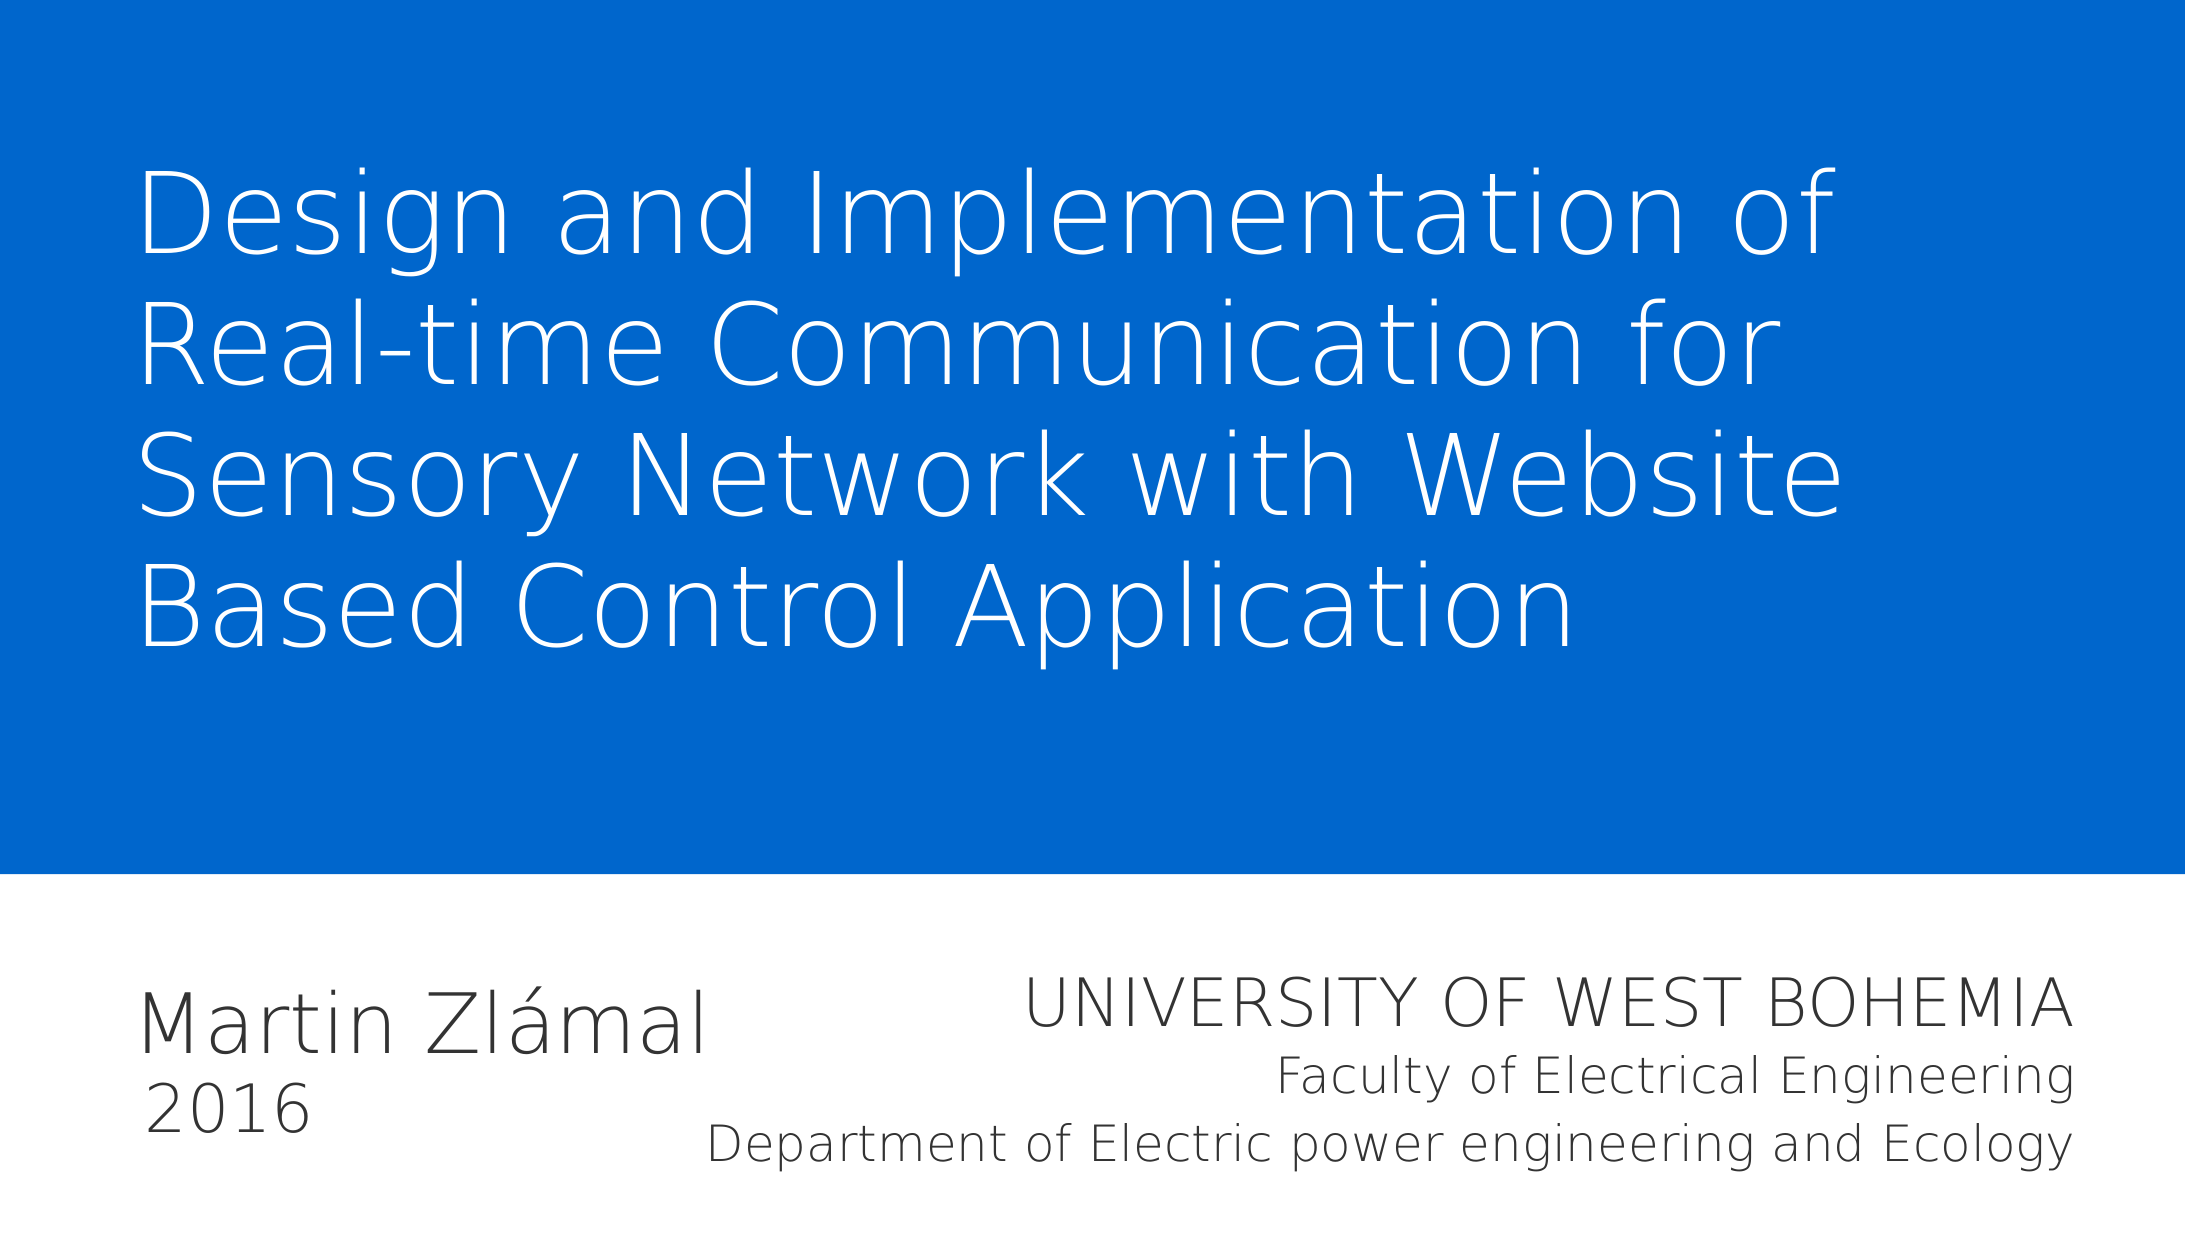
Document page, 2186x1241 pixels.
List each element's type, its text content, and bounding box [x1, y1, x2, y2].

text_box UNIVERSITY OF WEST BOHEMIA [909, 956, 2091, 1050]
text_box Department of Electric power engineering and Ecology [649, 1108, 2091, 1240]
text_box [0, 0, 2185, 875]
text_box Martin Zlámal [118, 968, 875, 1081]
text_box Faculty of Electrical Engineering [968, 1039, 2091, 1108]
text_box 2016 [129, 1062, 567, 1241]
text_box Design and Implementation of Real-time Communication for Sensory Network with Website Based Control Application [118, 141, 2126, 681]
